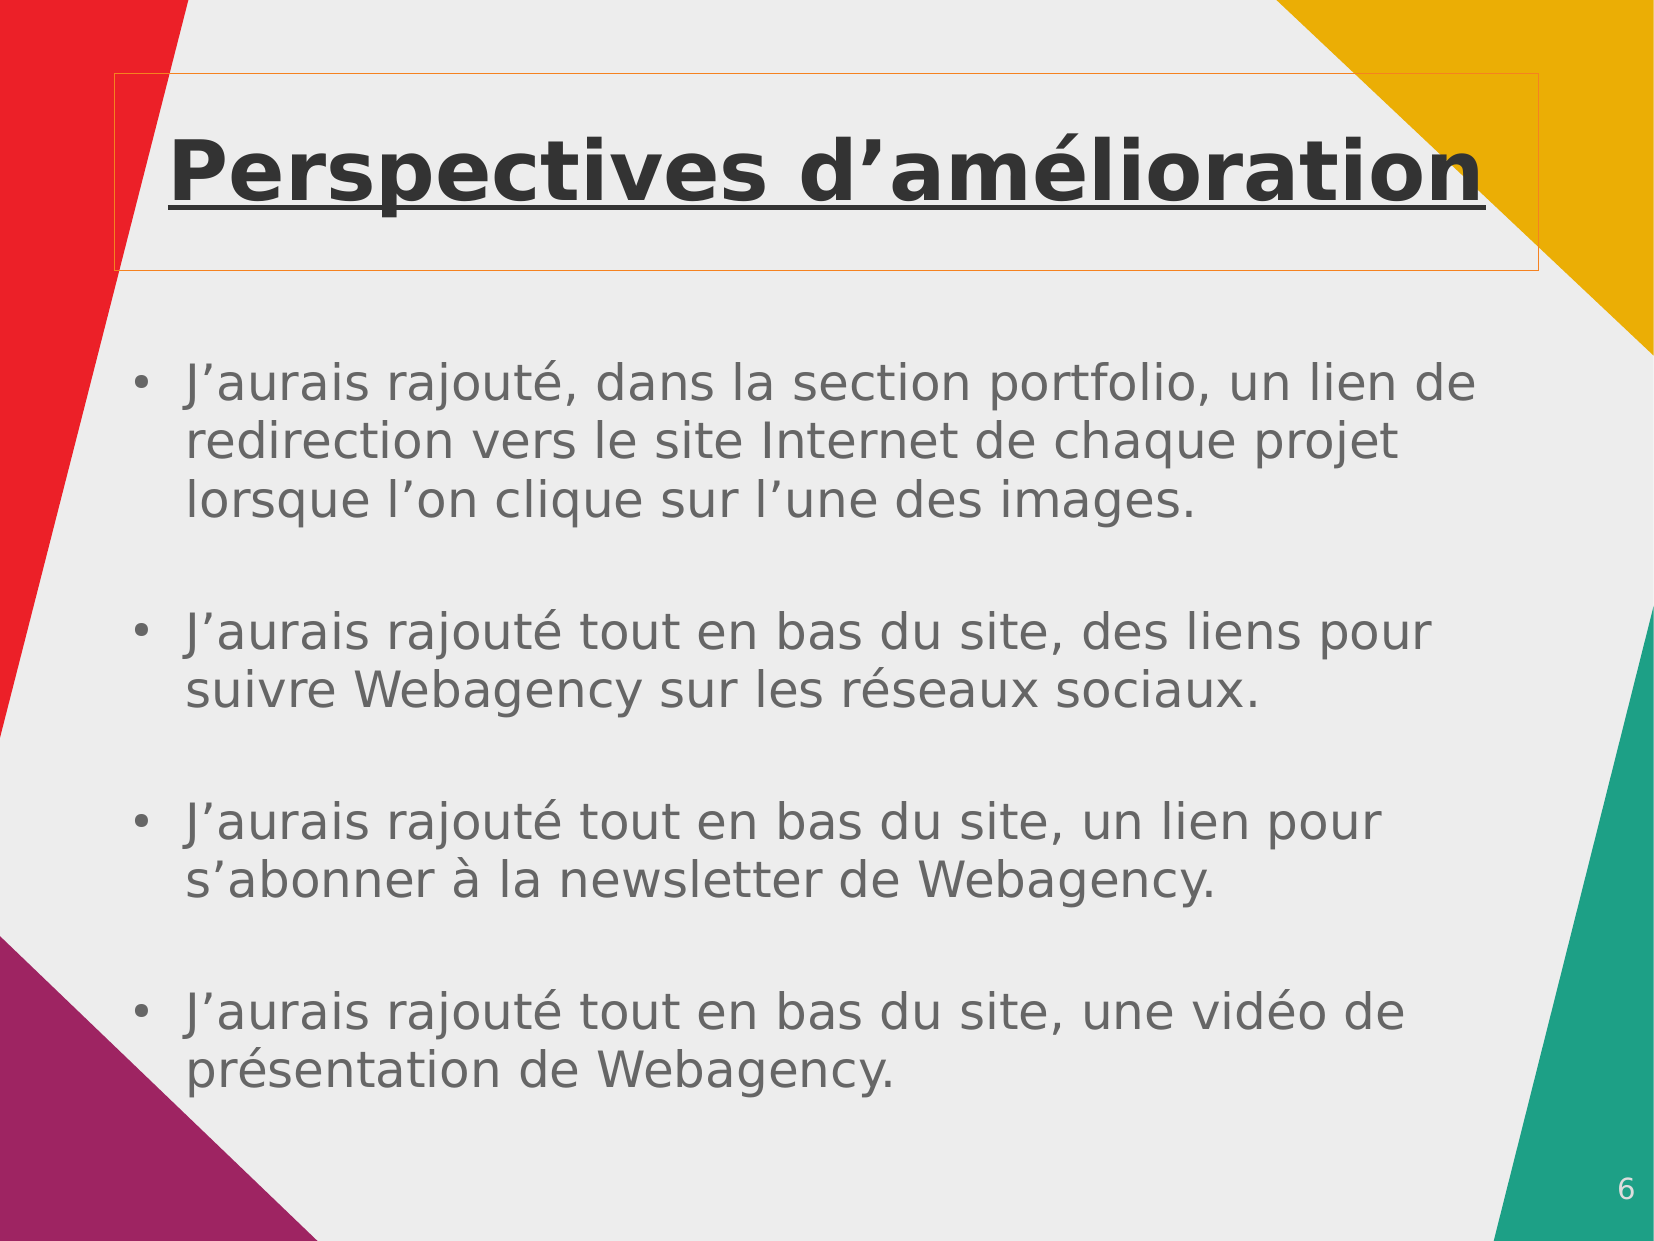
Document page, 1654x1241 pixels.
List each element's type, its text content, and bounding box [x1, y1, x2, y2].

list J’aurais rajouté, dans la section portfolio, un lien de redirection vers le site Internet de chaque projet lorsque l’on clique sur l’une des images. J’aurais rajouté tout en bas du site, des liens pour suivre Webagency sur les réseaux sociaux. J’aurais rajouté tout en bas du site, un lien pour s’abonner à la newsletter de Webagency. J’aurais rajouté tout en bas du site, une vidéo de présentation de Webagency. [114, 354, 1539, 1146]
title Perspectives d’amélioration [114, 73, 1539, 271]
